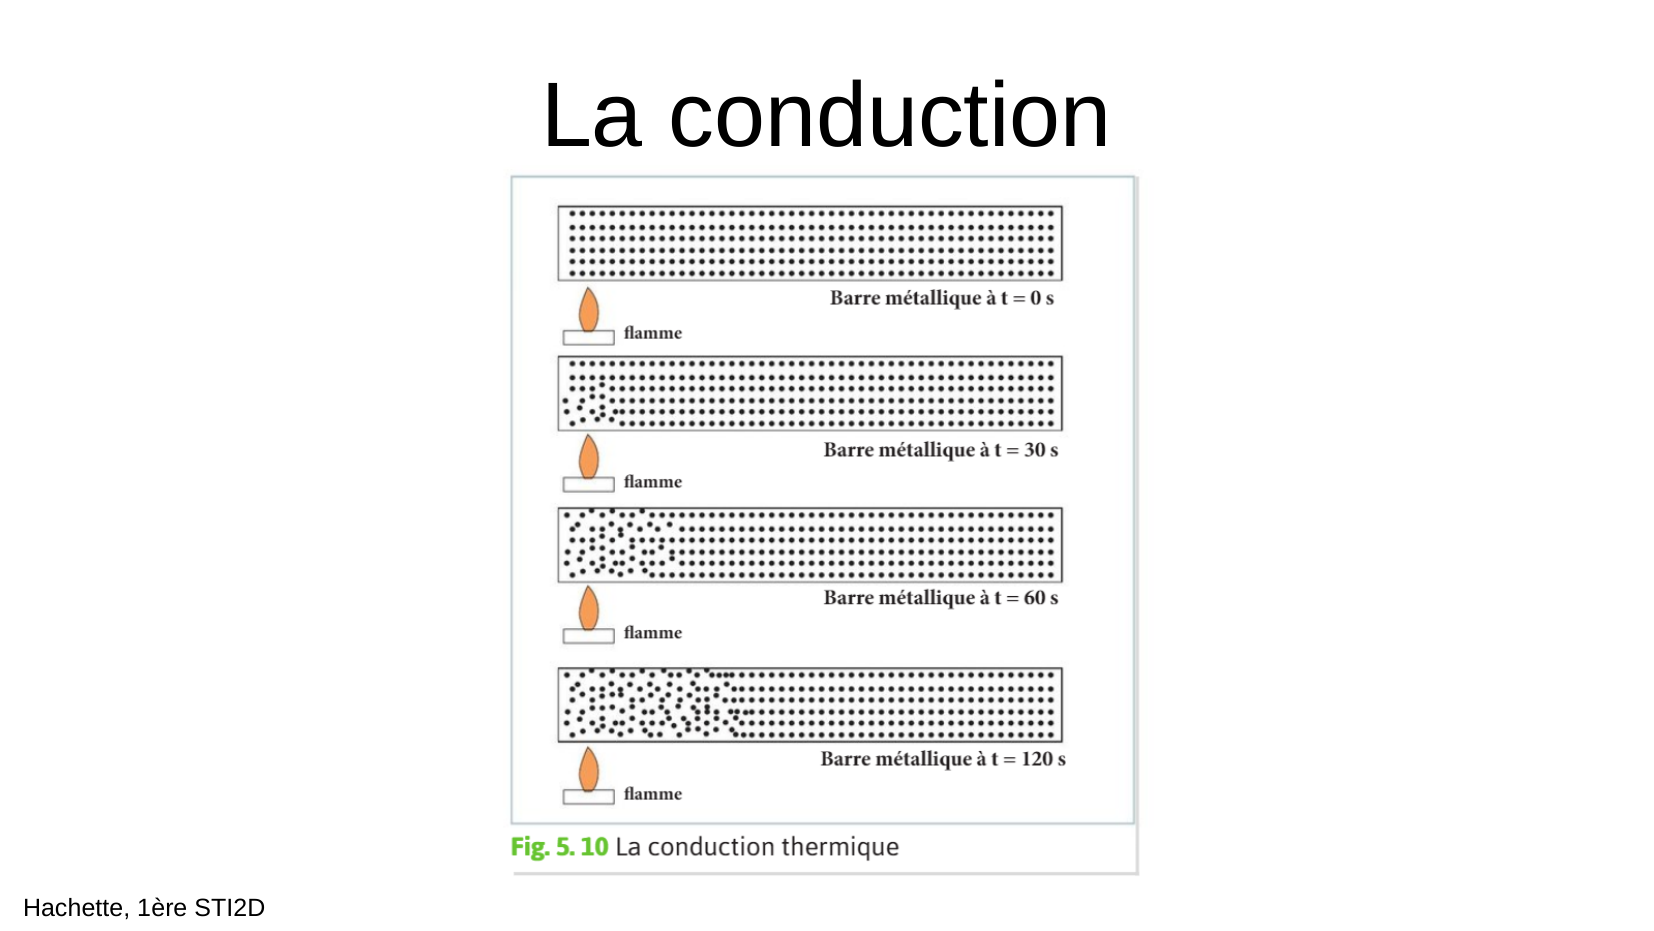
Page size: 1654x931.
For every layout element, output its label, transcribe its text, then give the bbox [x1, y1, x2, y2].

title La conduction [82, 37, 1571, 193]
text_box Hachette, 1ère STI2D [0, 885, 281, 931]
picture [494, 165, 1158, 904]
